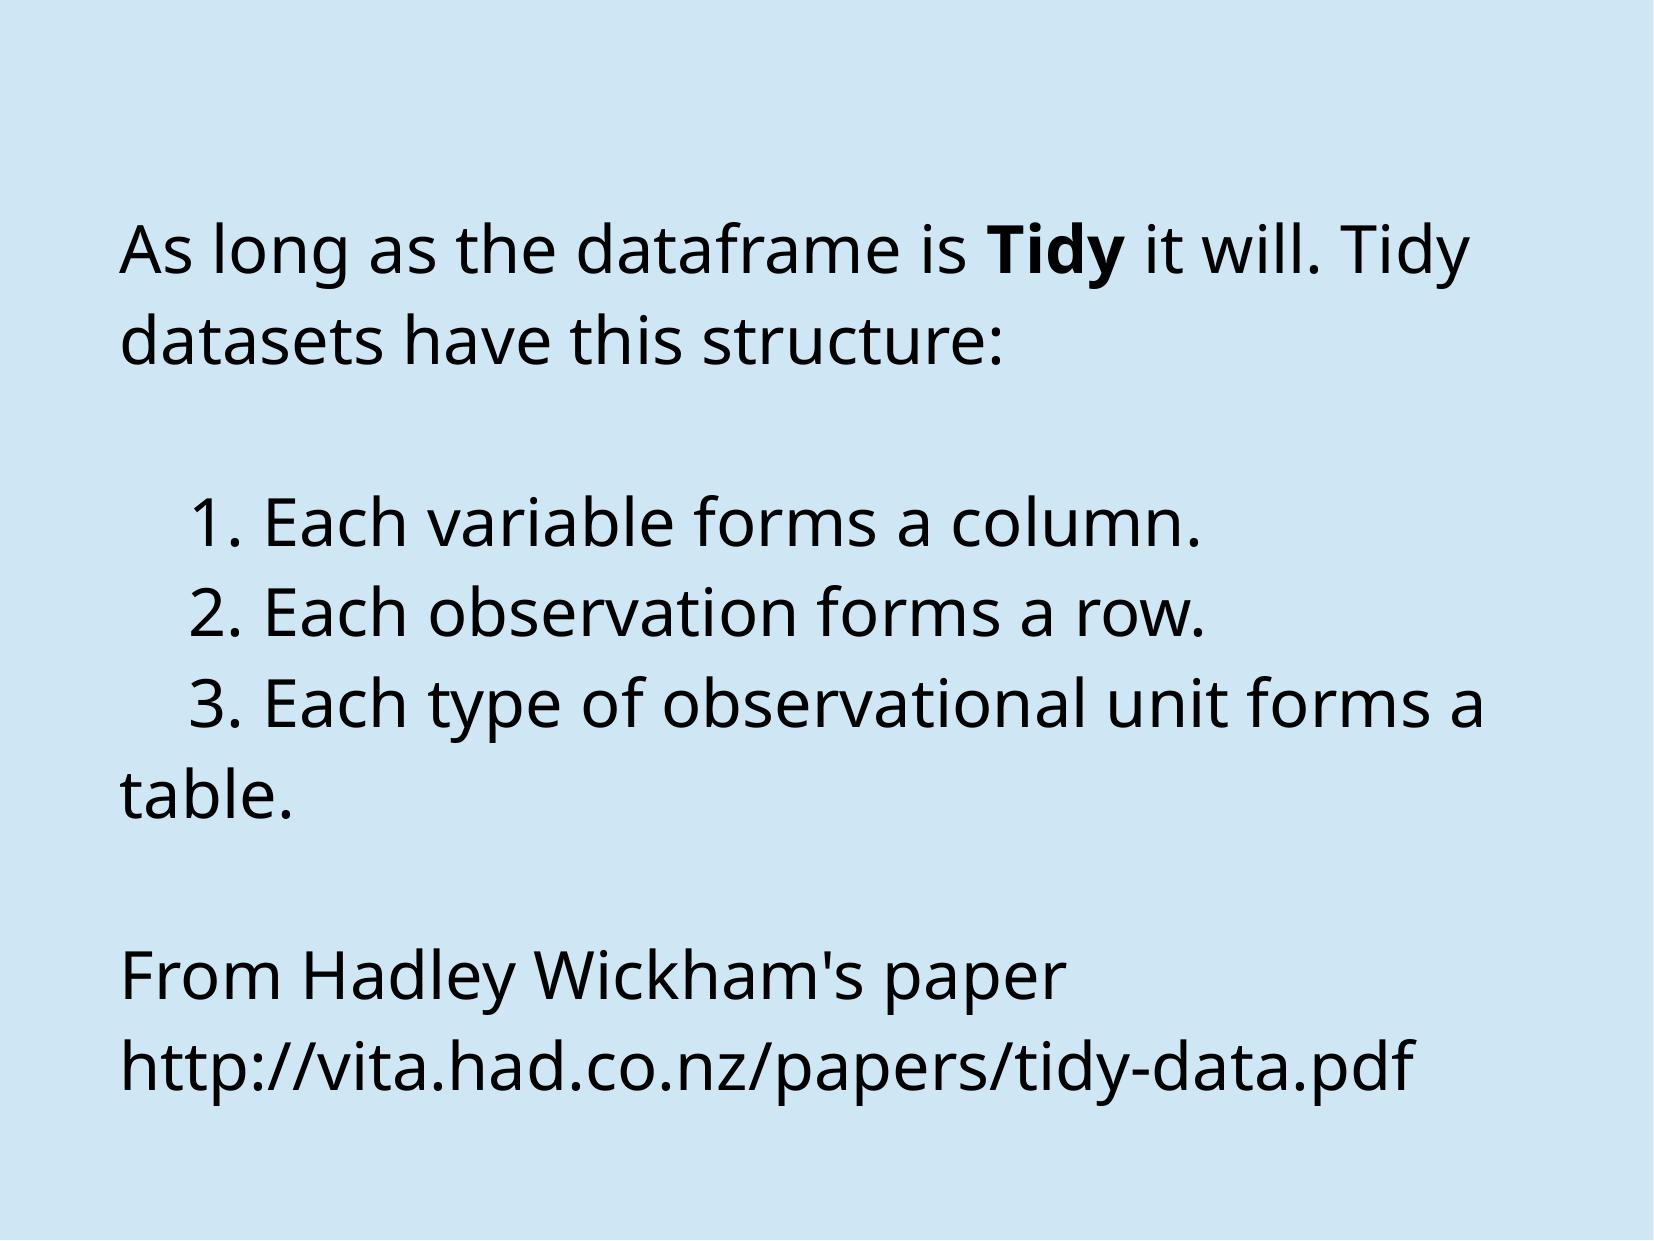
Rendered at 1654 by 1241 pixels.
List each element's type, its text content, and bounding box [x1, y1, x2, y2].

text_box As long as the dataframe is Tidy it will. Tidy datasets have this structure: 1. Each variable forms a column. 2. Each observation forms a row. 3. Each type of observational unit forms a table. From Hadley Wickham's paper http://vita.had.co.nz/papers/tidy-data.pdf [105, 195, 1561, 899]
